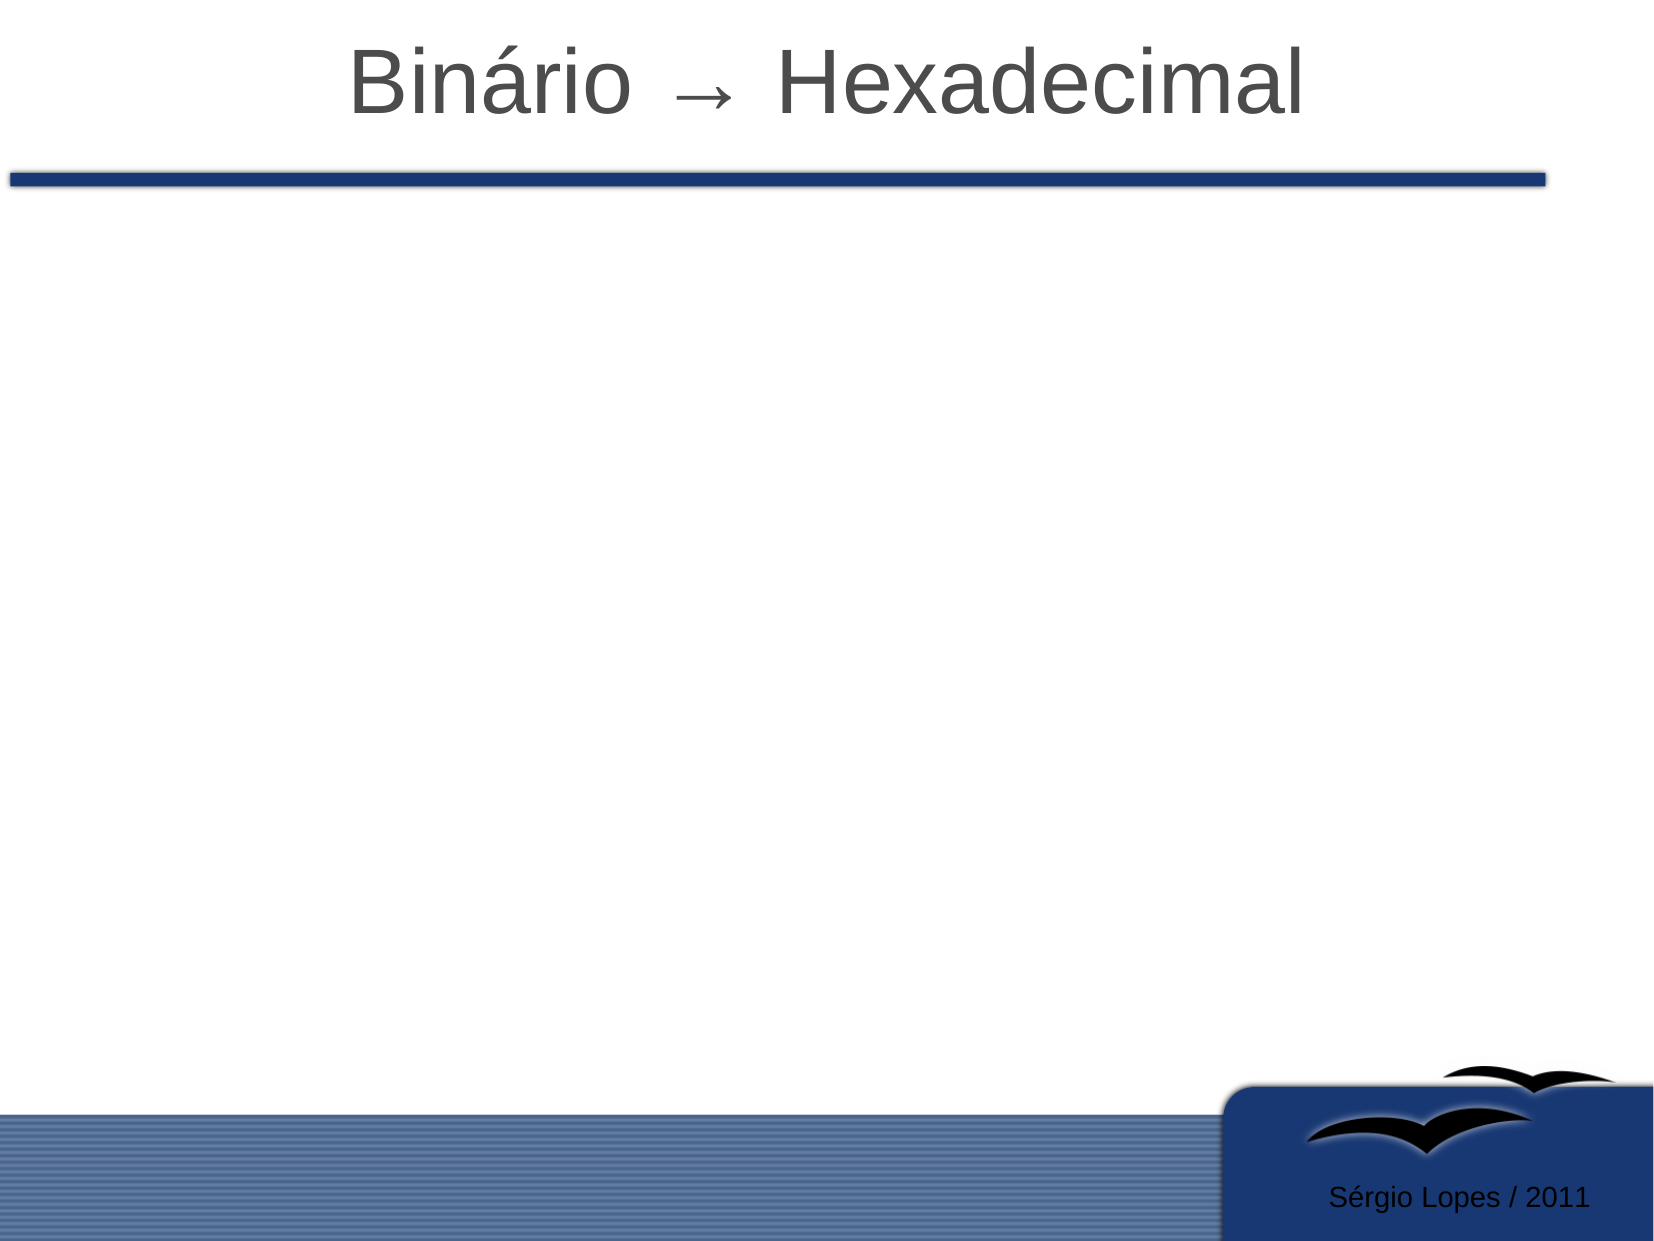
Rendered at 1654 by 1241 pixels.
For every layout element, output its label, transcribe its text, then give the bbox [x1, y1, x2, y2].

picture [0, 0, 1654, 1241]
title Binário → Hexadecimal [121, 0, 1534, 164]
text_box Sérgio Lopes / 2011 [1328, 1181, 1588, 1214]
